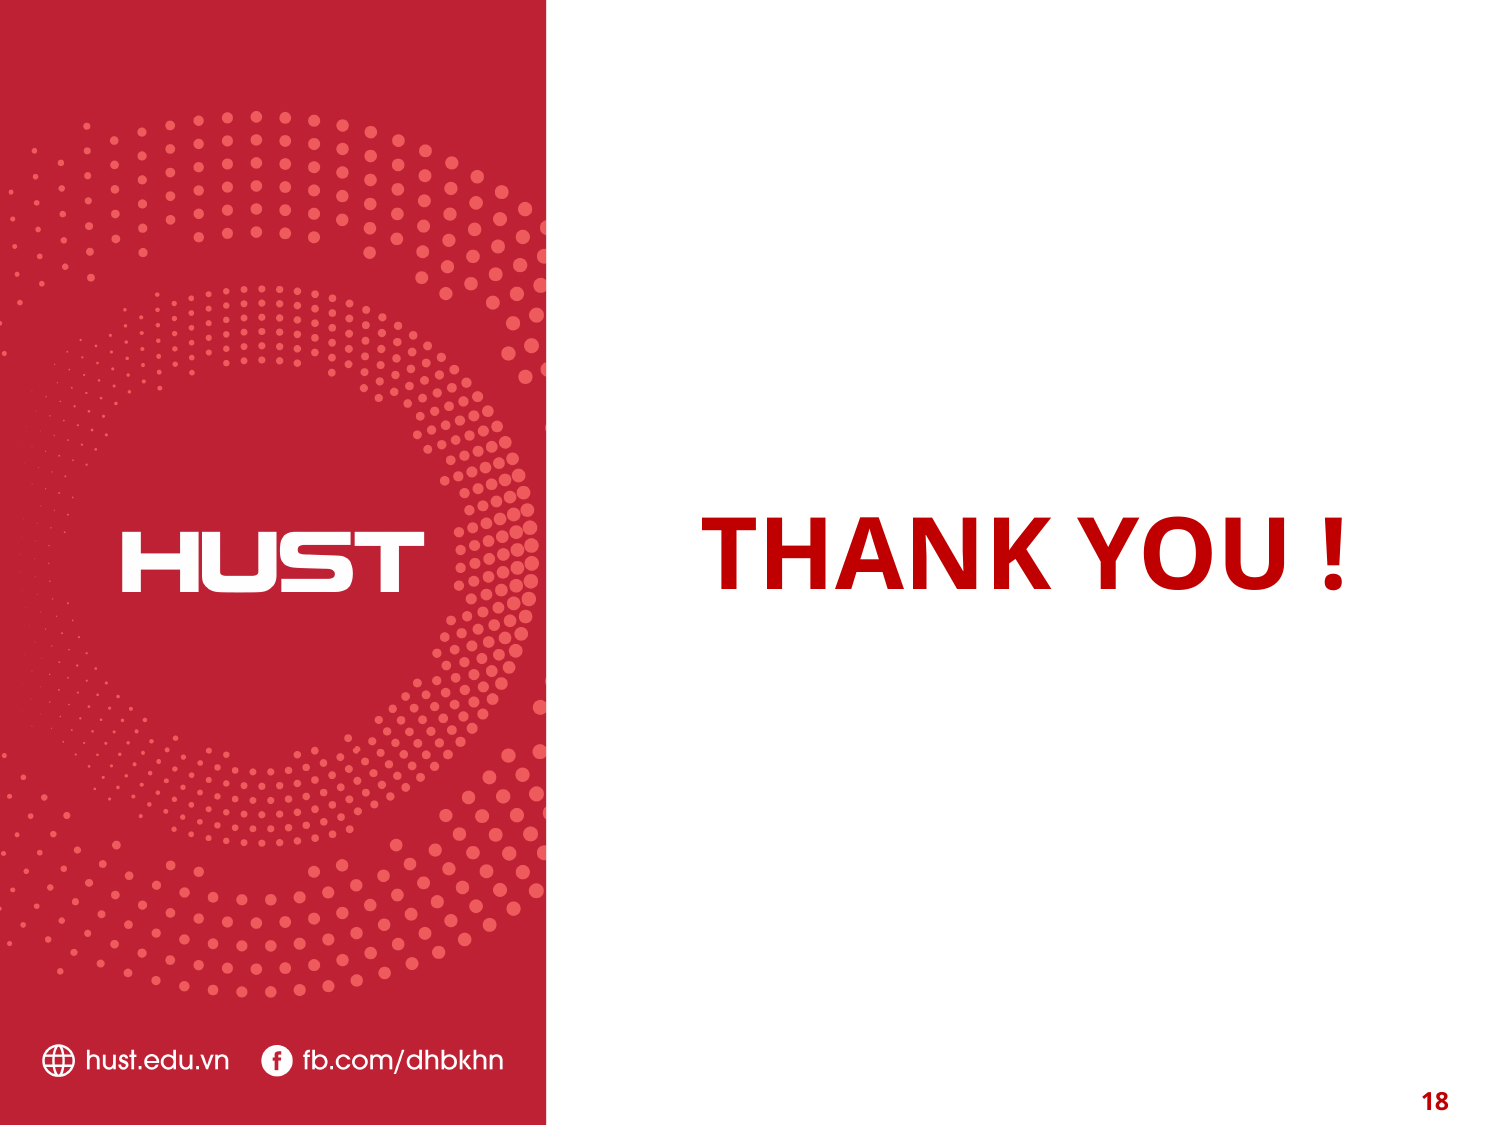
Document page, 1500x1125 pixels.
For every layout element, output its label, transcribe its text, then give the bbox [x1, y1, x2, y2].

text_box THANK YOU ! [685, 495, 1375, 630]
picture [0, 0, 1500, 1125]
